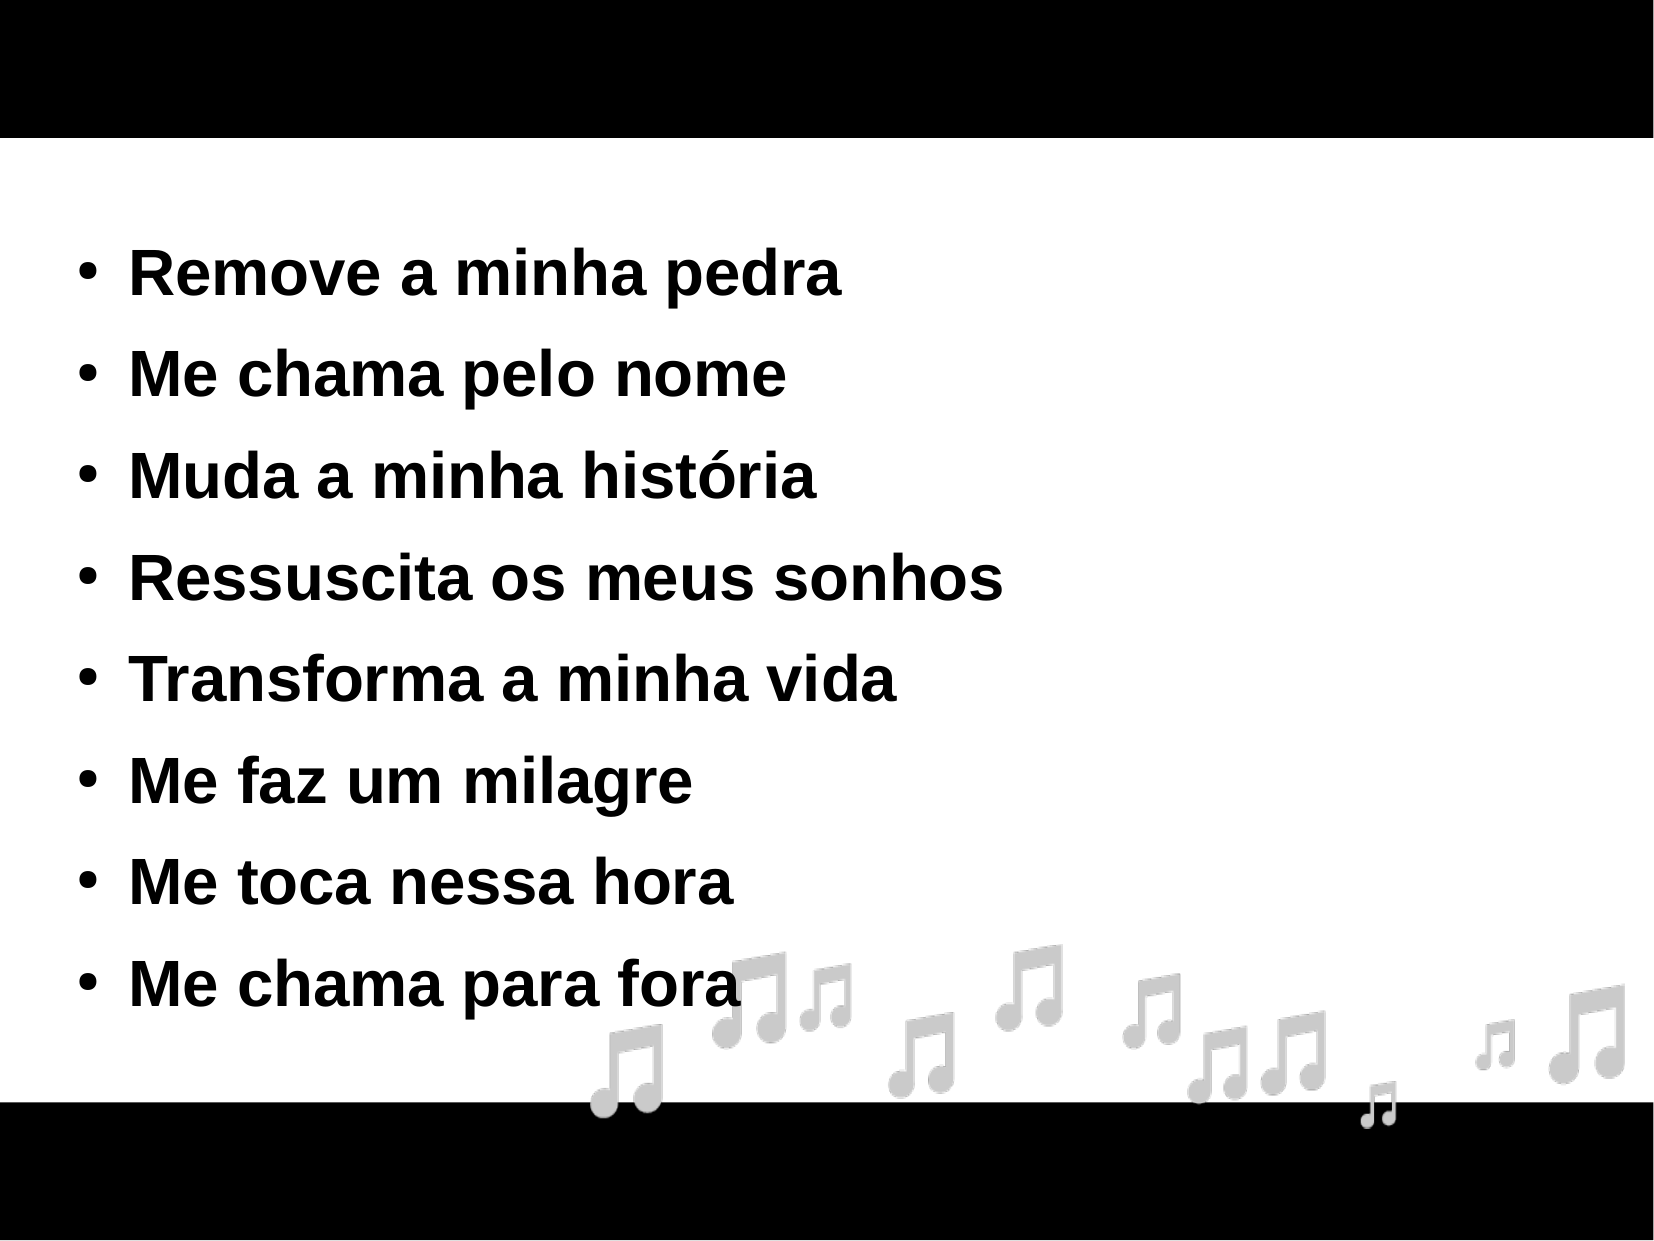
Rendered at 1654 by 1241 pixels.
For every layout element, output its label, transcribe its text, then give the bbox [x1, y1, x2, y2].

list Remove a minha pedra Me chama pelo nome Muda a minha história Ressuscita os meus sonhos Transforma a minha vida Me faz um milagre Me toca nessa hora Me chama para fora [59, 236, 1595, 1024]
